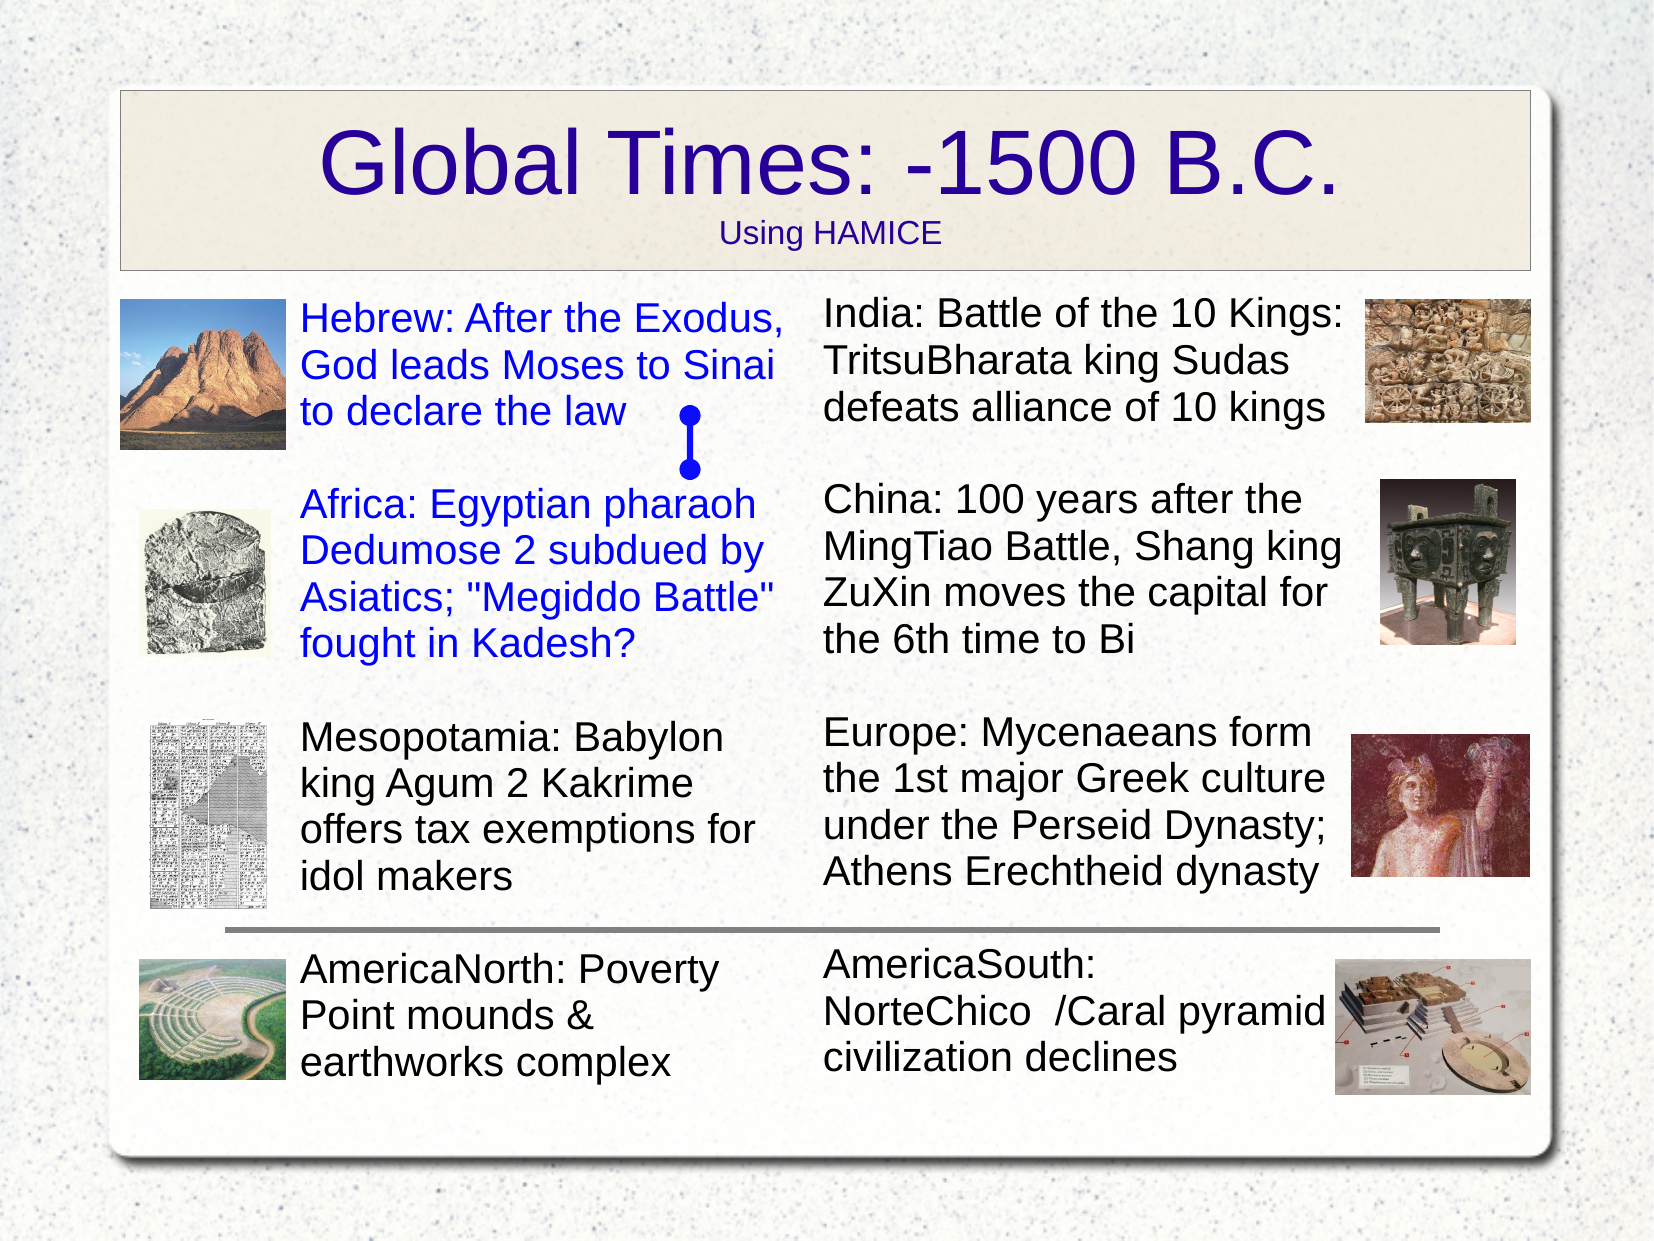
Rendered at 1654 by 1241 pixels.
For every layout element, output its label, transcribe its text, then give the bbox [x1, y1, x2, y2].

text_box Hebrew: After the Exodus, God leads Moses to Sinai to declare the law Africa: Egyptian pharaoh Dedumose 2 subdued by Asiatics; "Megiddo Battle" fought in Kadesh? Mesopotamia: Babylon king Agum 2 Kakrime offers tax exemptions for idol makers AmericaNorth: Poverty Point mounds & earthworks complex [285, 933, 811, 1145]
text_box Hebrew: After the Exodus, God leads Moses to Sinai to declare the law Africa: Egyptian pharaoh Dedumose 2 subdued by Asiatics; "Megiddo Battle" fought in Kadesh? Mesopotamia: Babylon king Agum 2 Kakrime offers tax exemptions for idol makers AmericaNorth: Poverty Point mounds & earthworks complex [285, 287, 808, 927]
text_box India: Battle of the 10 Kings: TritsuBharata king Sudas defeats alliance of 10 kings China: 100 years after the MingTiao Battle, Shang king ZuXin moves the capital for the 6th time to Bi Europe: Mycenaeans form the 1st major Greek culture under the Perseid Dynasty; Athens Erechtheid dynasty AmericaSouth: NorteChico /Caral pyramid civilization declines [808, 933, 1396, 1140]
text_box India: Battle of the 10 Kings: TritsuBharata king Sudas defeats alliance of 10 kings China: 100 years after the MingTiao Battle, Shang king ZuXin moves the capital for the 6th time to Bi Europe: Mycenaeans form the 1st major Greek culture under the Perseid Dynasty; Athens Erechtheid dynasty AmericaSouth: NorteChico /Caral pyramid civilization declines [808, 282, 1396, 927]
picture [0, 0, 1654, 1241]
text_box Global Times: -1500 B.C. Using HAMICE [86, 77, 1576, 286]
